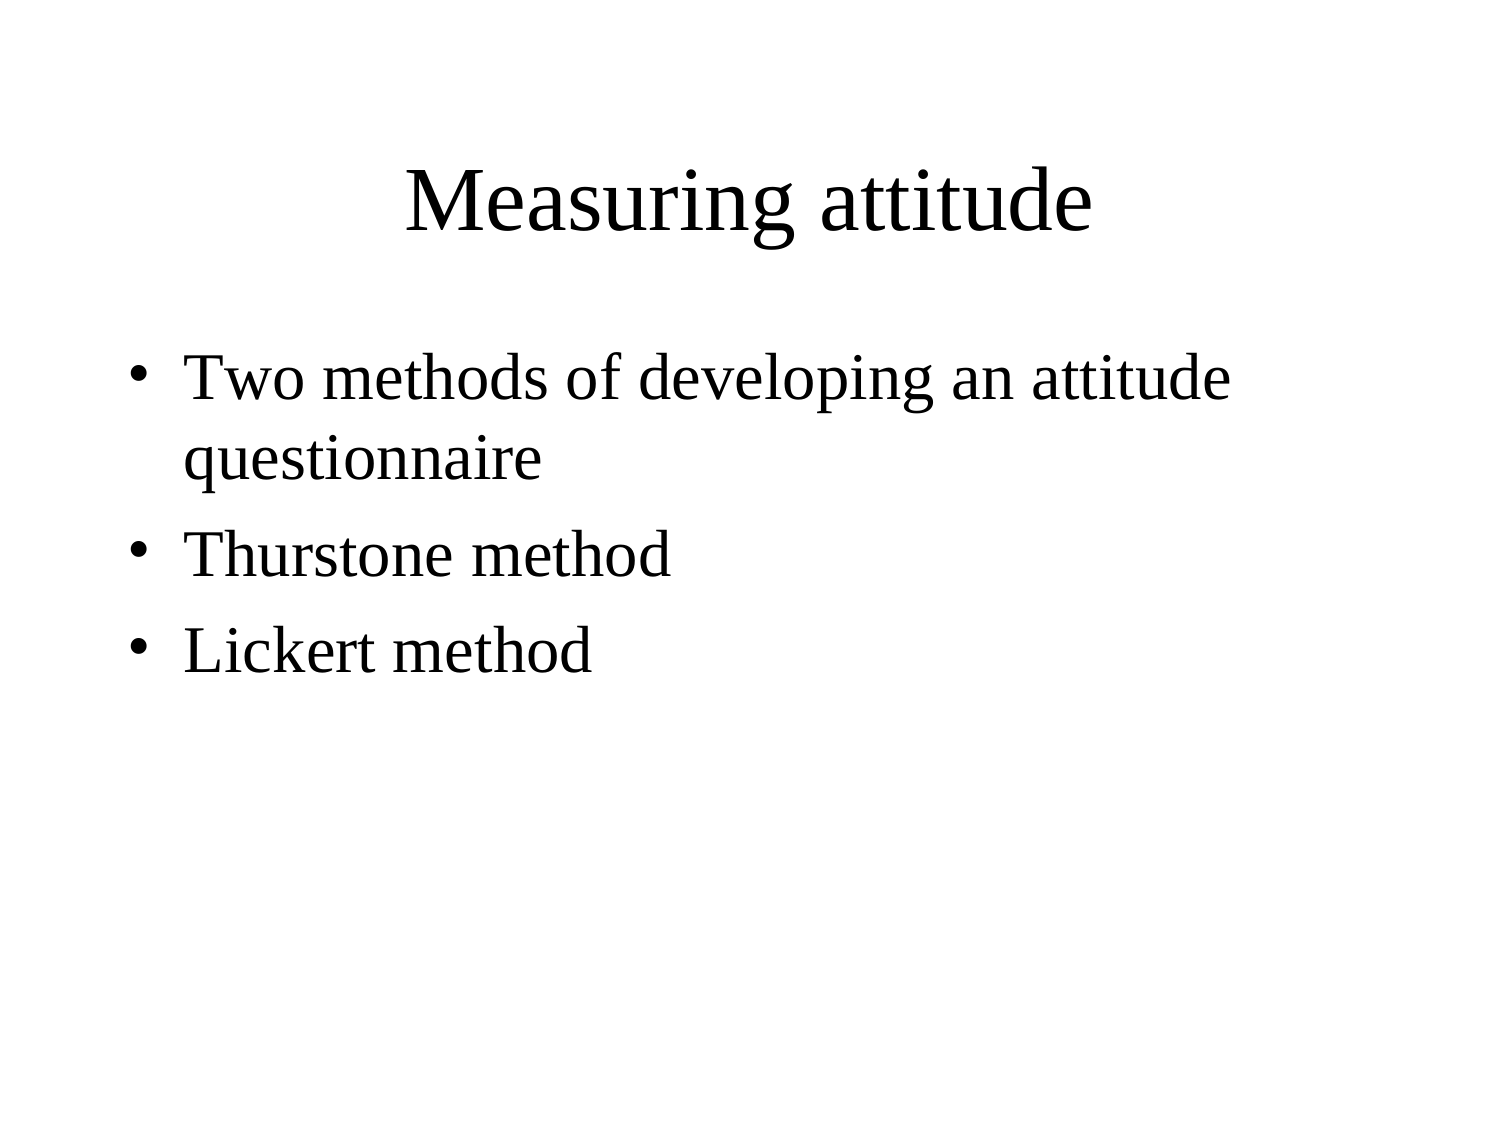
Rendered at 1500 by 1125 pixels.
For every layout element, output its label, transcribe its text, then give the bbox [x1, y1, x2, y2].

title Measuring attitude [112, 99, 1388, 288]
list Two methods of developing an attitude questionnaire Thurstone method Lickert method [112, 324, 1388, 1000]
